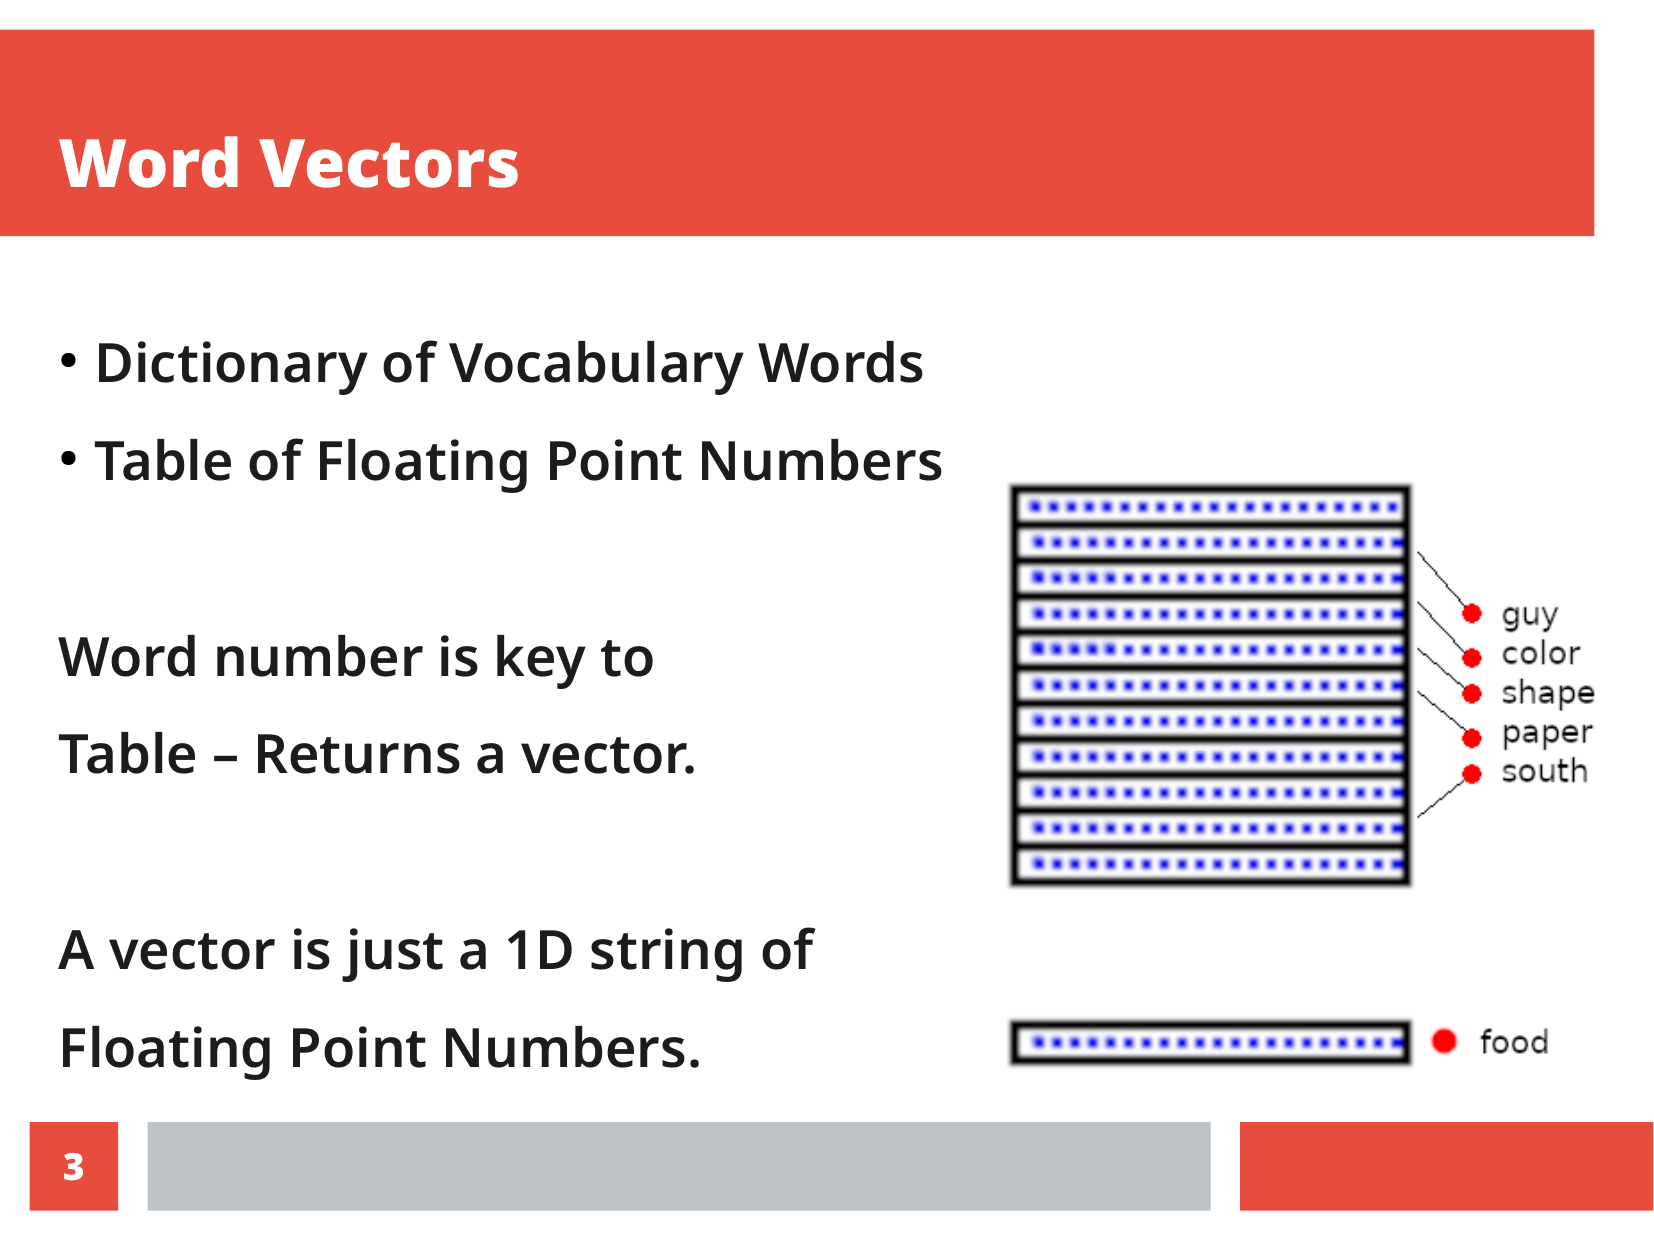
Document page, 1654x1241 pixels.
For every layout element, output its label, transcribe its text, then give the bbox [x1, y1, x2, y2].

picture [990, 470, 1614, 1096]
title Word Vectors [59, 59, 1595, 207]
list Dictionary of Vocabulary Words Table of Floating Point Numbers Word number is key to Table – Returns a vector. A vector is just a 1D string of Floating Point Numbers. [59, 324, 1565, 1093]
